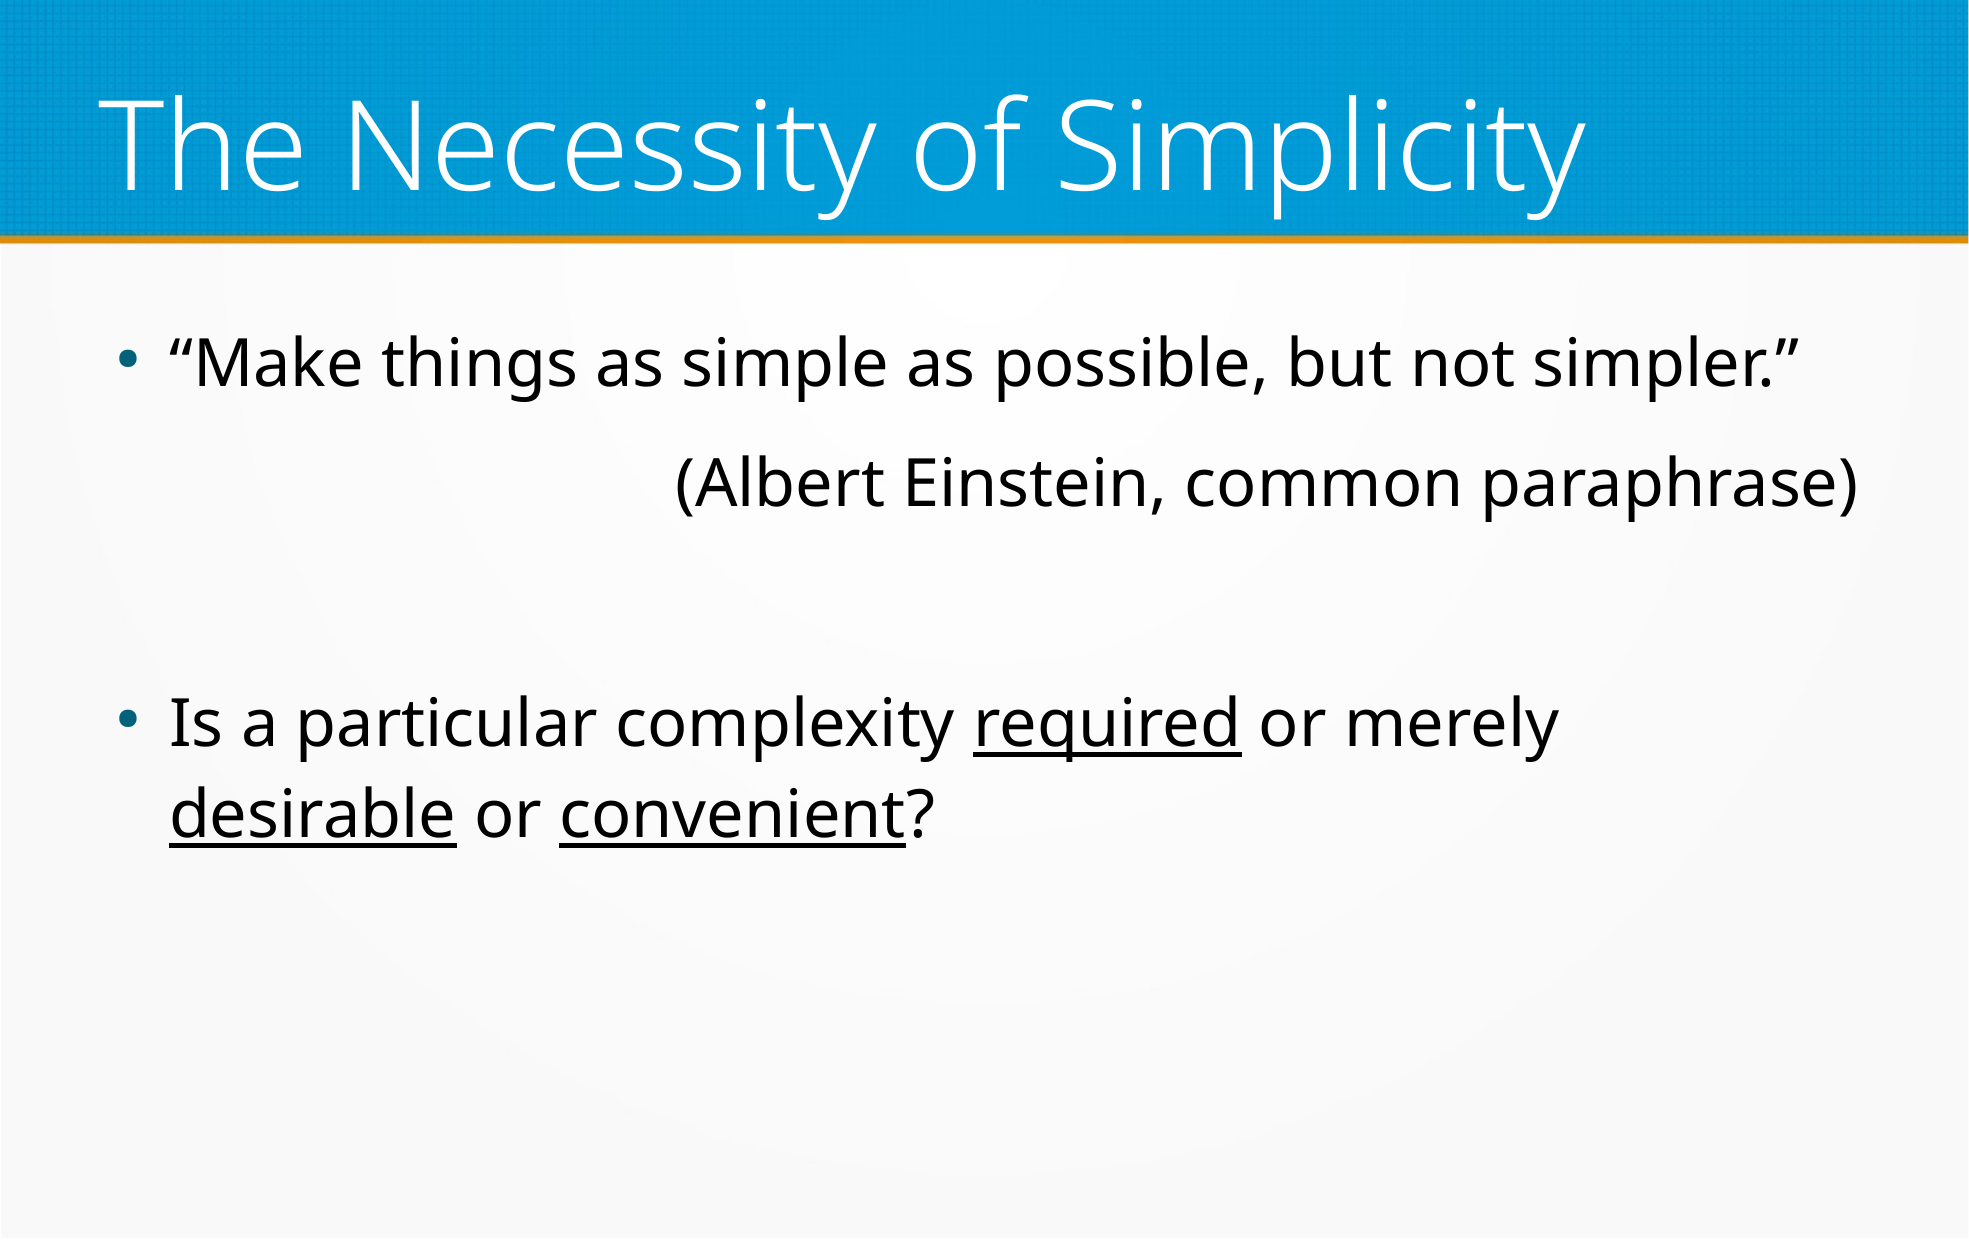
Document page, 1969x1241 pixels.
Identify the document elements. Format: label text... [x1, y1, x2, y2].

title The Necessity of Simplicity [98, 19, 1870, 227]
list “Make things as simple as possible, but not simpler.” (Albert Einstein, common paraphrase) Is a particular complexity required or merely desirable or convenient? [98, 315, 1861, 1081]
picture [0, 233, 1969, 1241]
